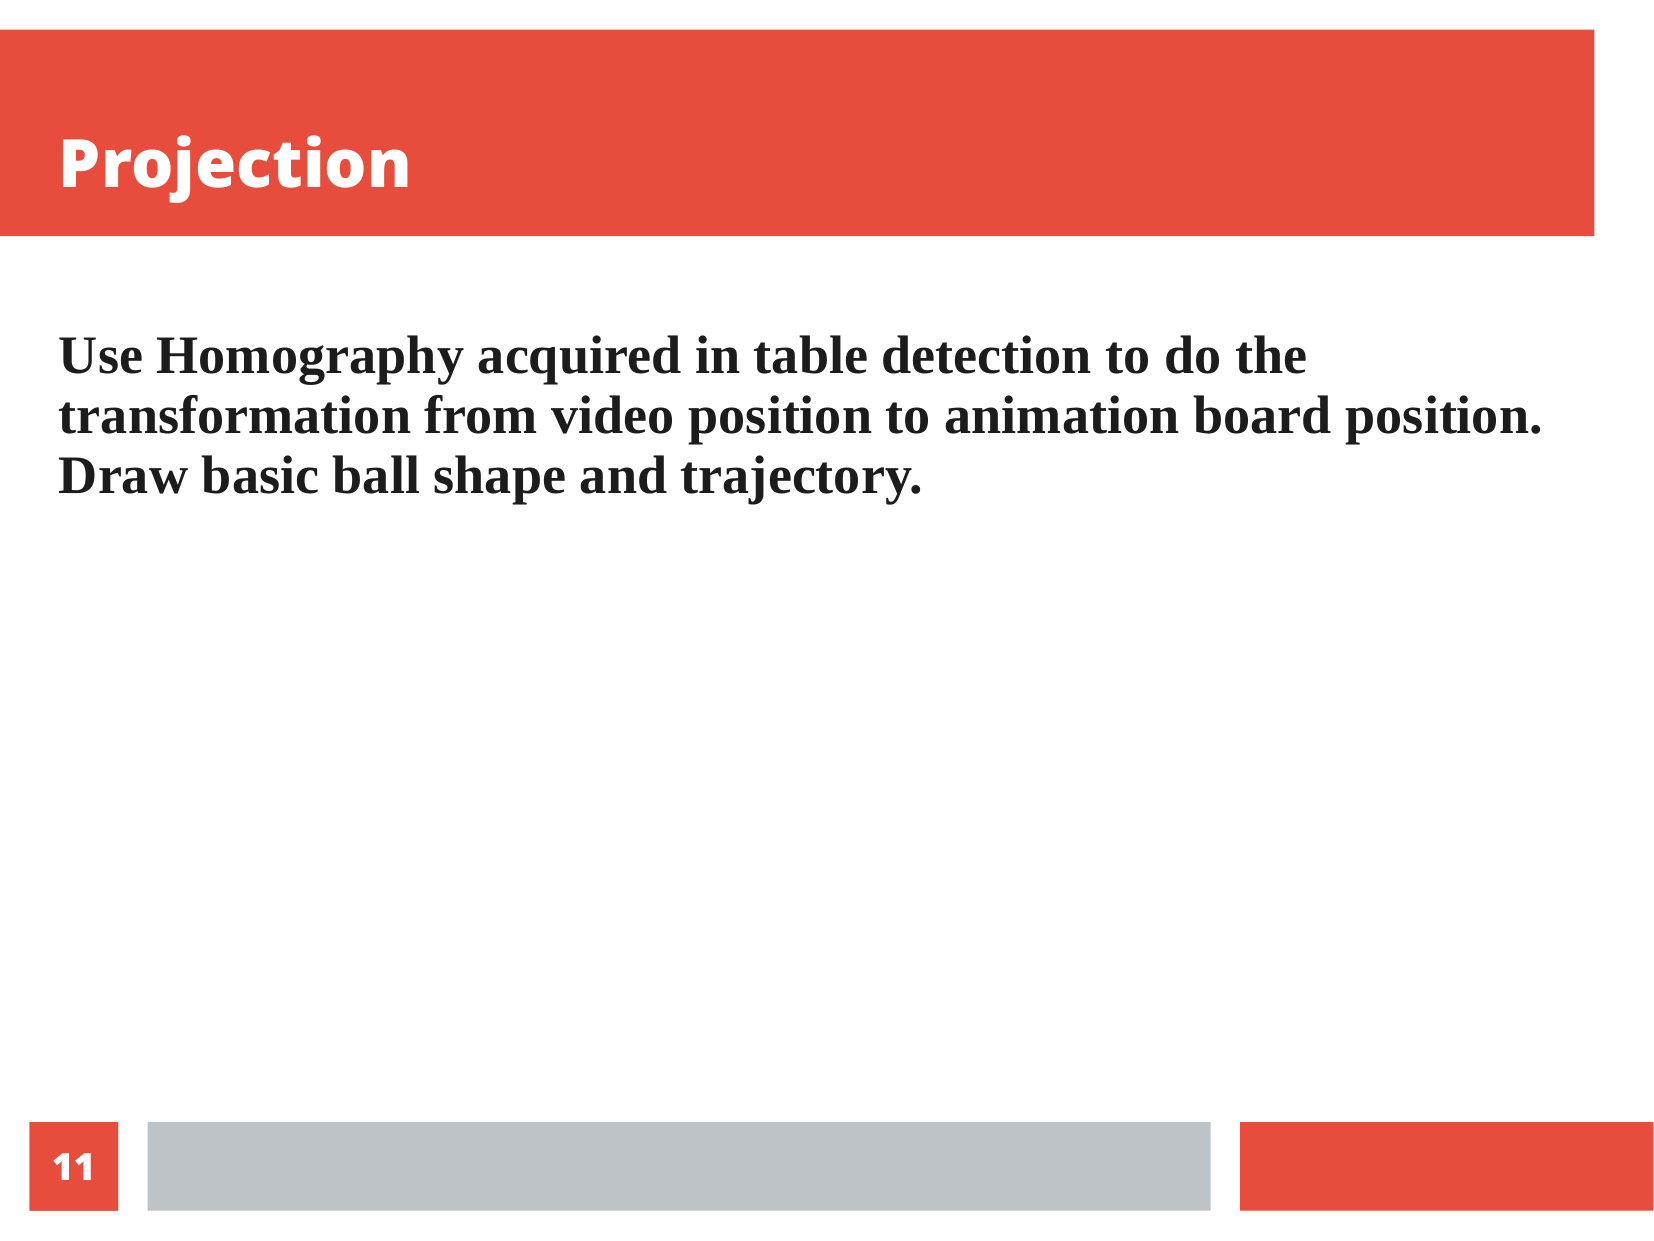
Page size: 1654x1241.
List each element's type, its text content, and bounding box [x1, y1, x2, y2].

title Projection [59, 59, 1595, 207]
list Use Homography acquired in table detection to do the transformation from video position to animation board position. Draw basic ball shape and trajectory. [59, 324, 1565, 1093]
